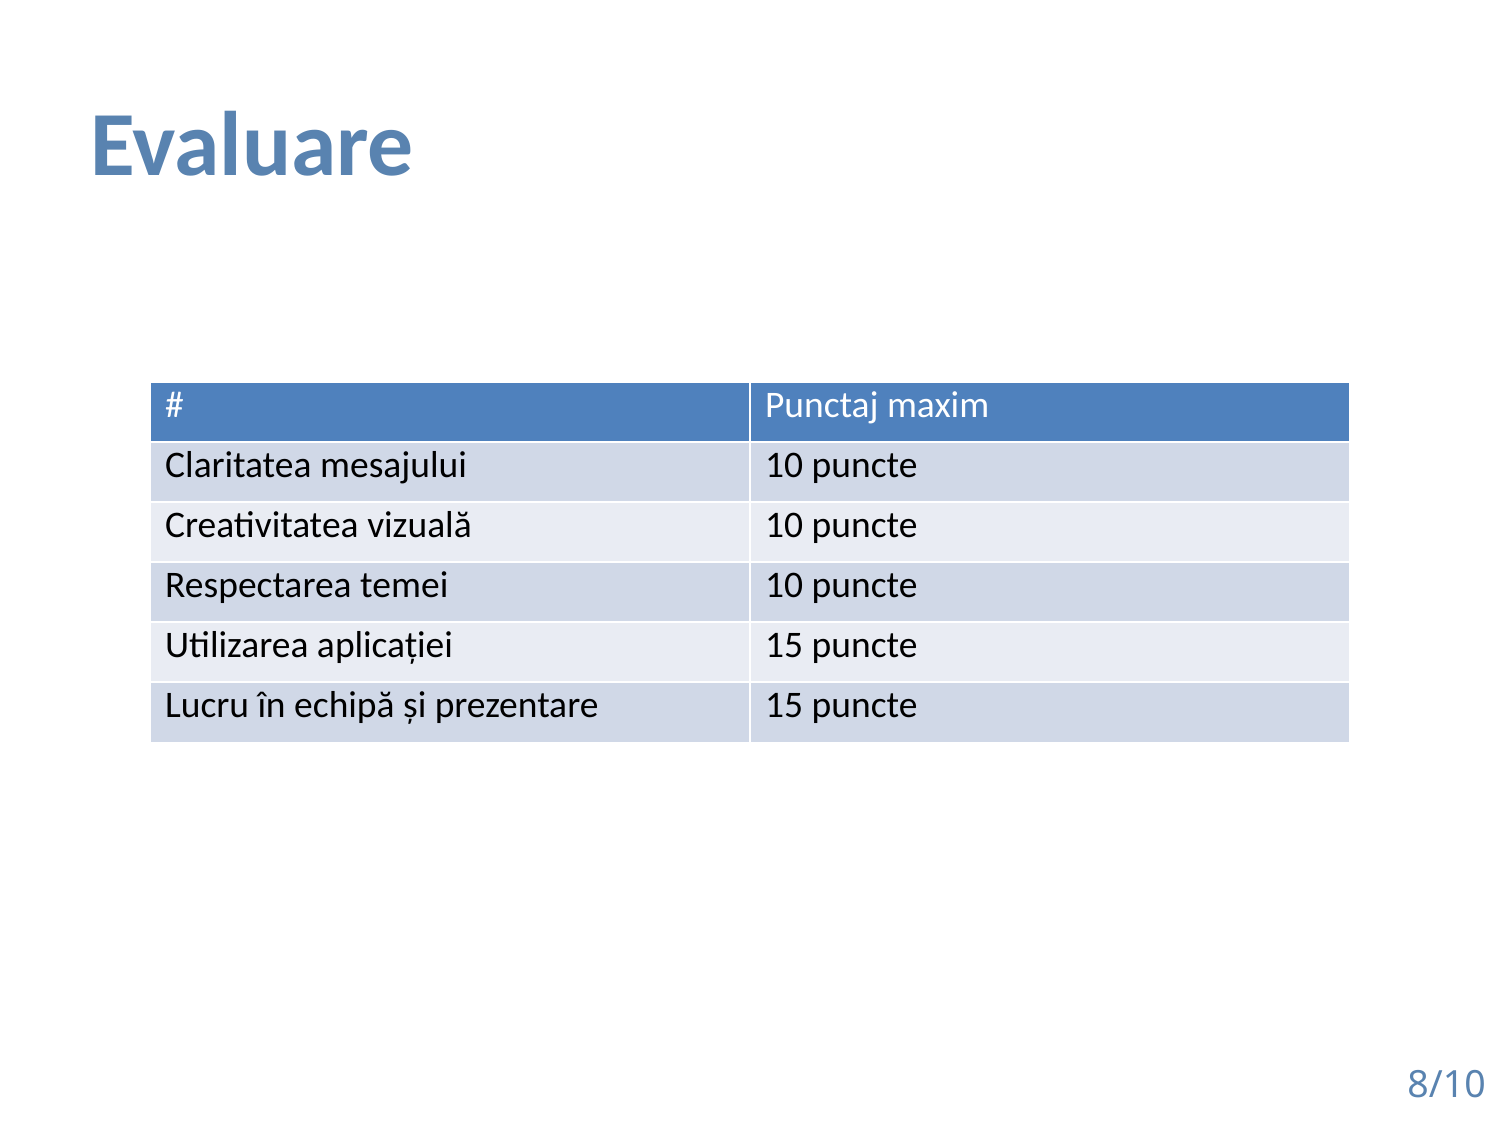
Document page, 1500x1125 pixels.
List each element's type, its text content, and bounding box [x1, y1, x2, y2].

table_cell Respectarea temei [151, 563, 749, 621]
table_cell Lucru în echipă și prezentare [151, 683, 749, 742]
table_cell 10 puncte [751, 503, 1349, 561]
table_cell Creativitatea vizuală [151, 503, 749, 561]
table_cell Claritatea mesajului [151, 443, 749, 501]
title Evaluare [75, 45, 1425, 233]
table_cell 15 puncte [751, 623, 1349, 681]
table_cell 10 puncte [751, 443, 1349, 501]
text_box <number>/10 [1312, 1050, 1500, 1121]
table_cell 10 puncte [751, 563, 1349, 621]
table_cell 15 puncte [751, 683, 1349, 742]
table_header # [151, 383, 749, 441]
table_cell Utilizarea aplicației [151, 623, 749, 681]
table_header Punctaj maxim [751, 383, 1349, 441]
